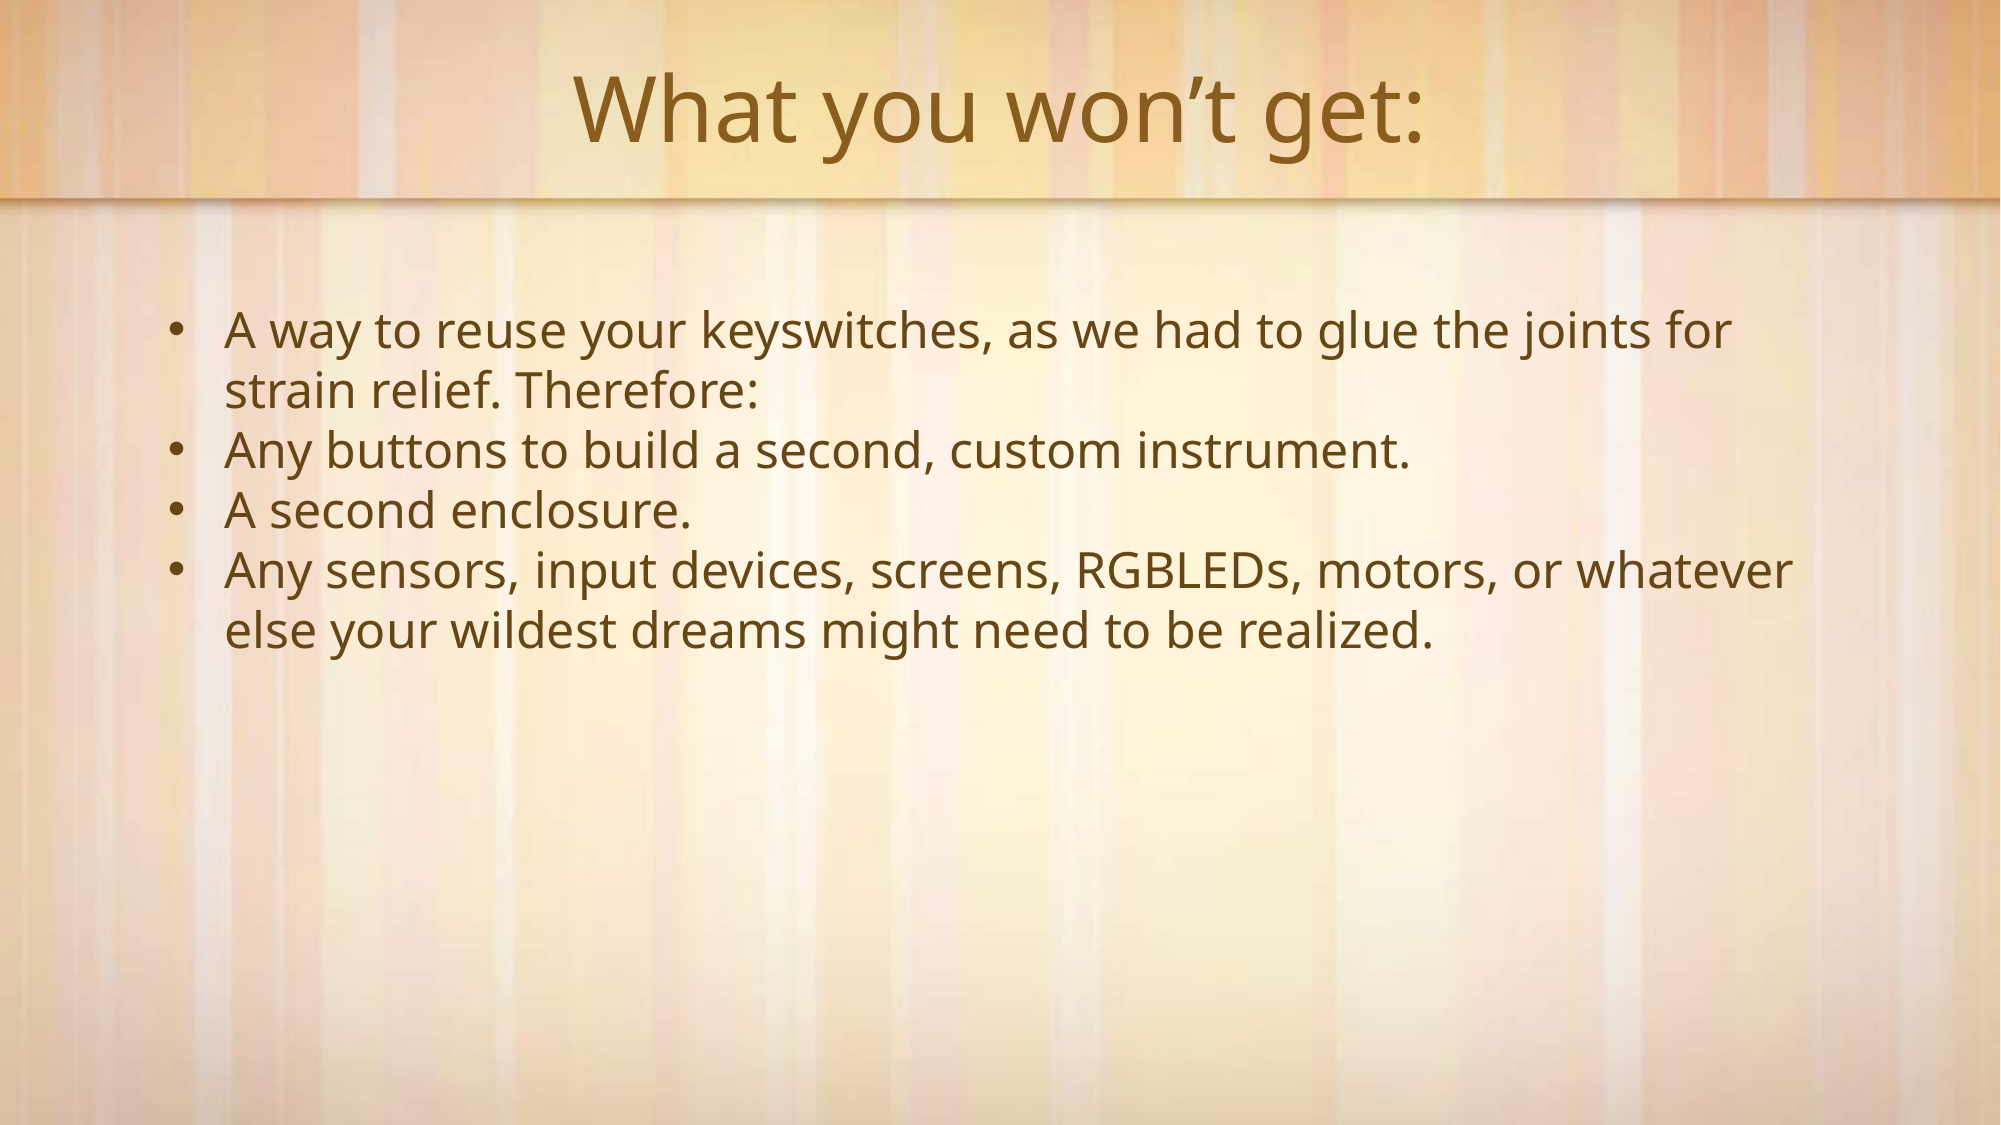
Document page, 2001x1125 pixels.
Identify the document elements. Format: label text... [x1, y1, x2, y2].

title What you won’t get: [151, 19, 1849, 192]
list A way to reuse your keyswitches, as we had to glue the joints for strain relief. Therefore: Any buttons to build a second, custom instrument. A second enclosure. Any sensors, input devices, screens, RGBLEDs, motors, or whatever else your wildest dreams might need to be realized. [152, 290, 1848, 1000]
picture [0, 0, 2001, 1125]
